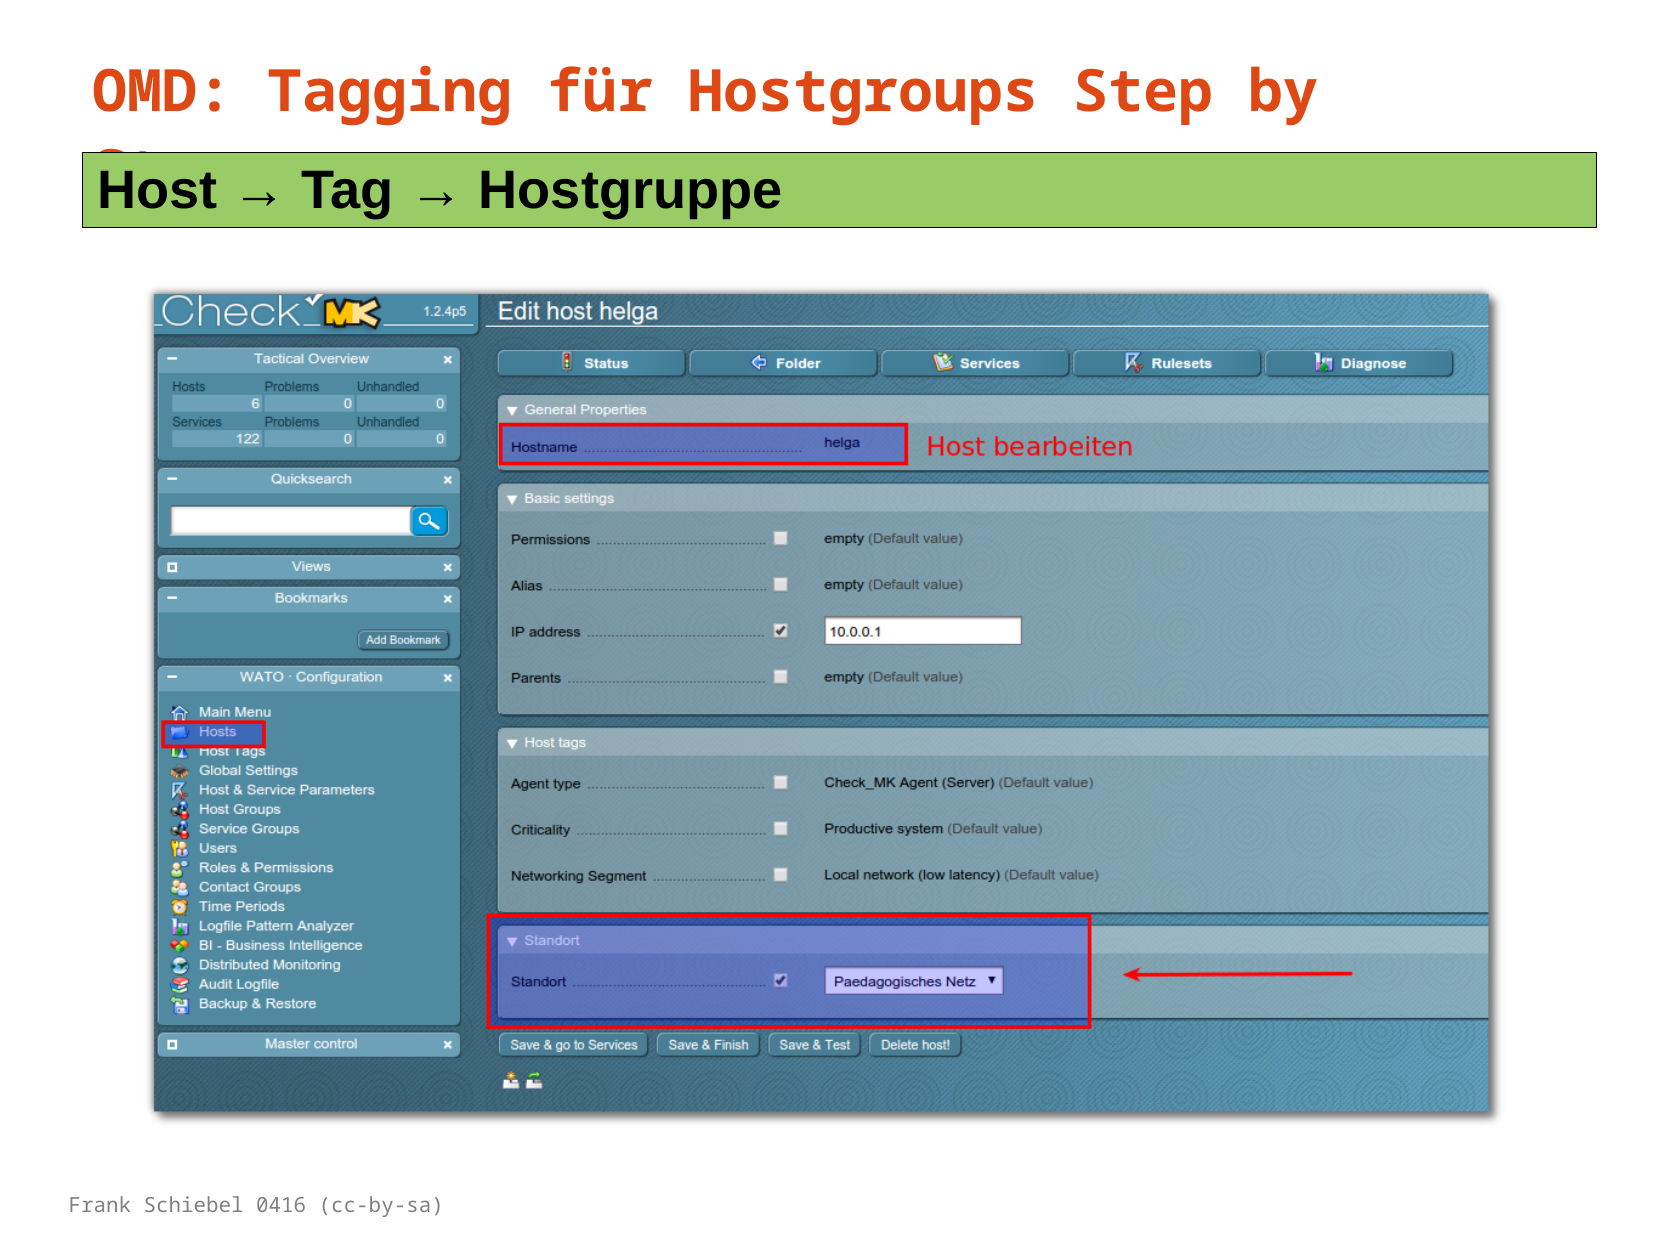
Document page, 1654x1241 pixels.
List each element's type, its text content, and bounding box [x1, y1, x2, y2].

picture [142, 282, 1508, 1131]
text_box Host → Tag → Hostgruppe [82, 152, 1597, 228]
text_box OMD: Tagging für Hostgroups Step by Step [78, 42, 1449, 117]
